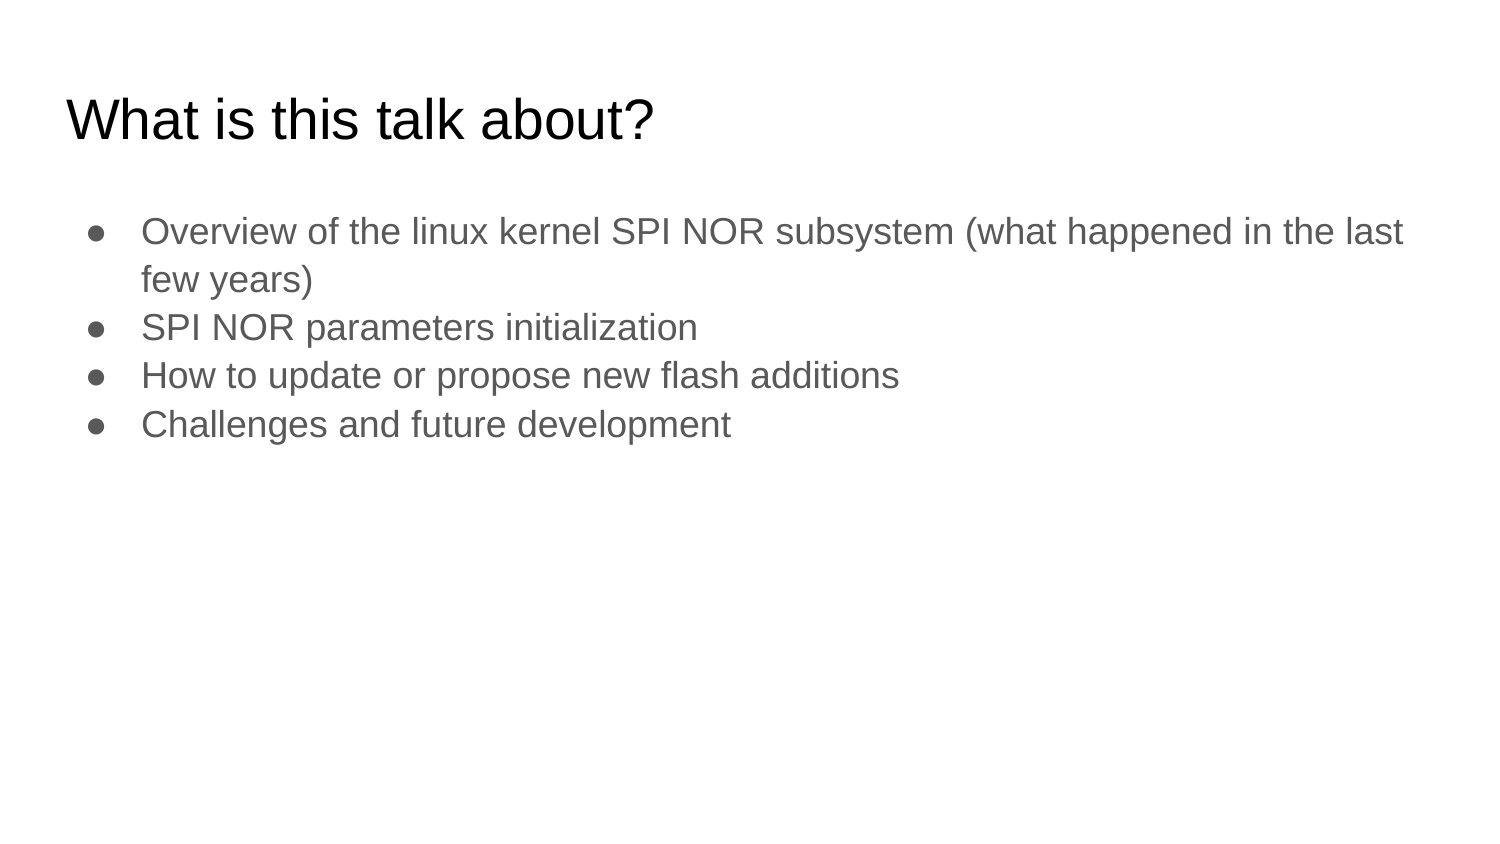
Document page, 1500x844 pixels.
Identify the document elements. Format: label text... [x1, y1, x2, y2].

title What is this talk about? [51, 72, 1449, 167]
list Overview of the linux kernel SPI NOR subsystem (what happened in the last few years) SPI NOR parameters initialization How to update or propose new flash additions Challenges and future development [51, 189, 1449, 750]
